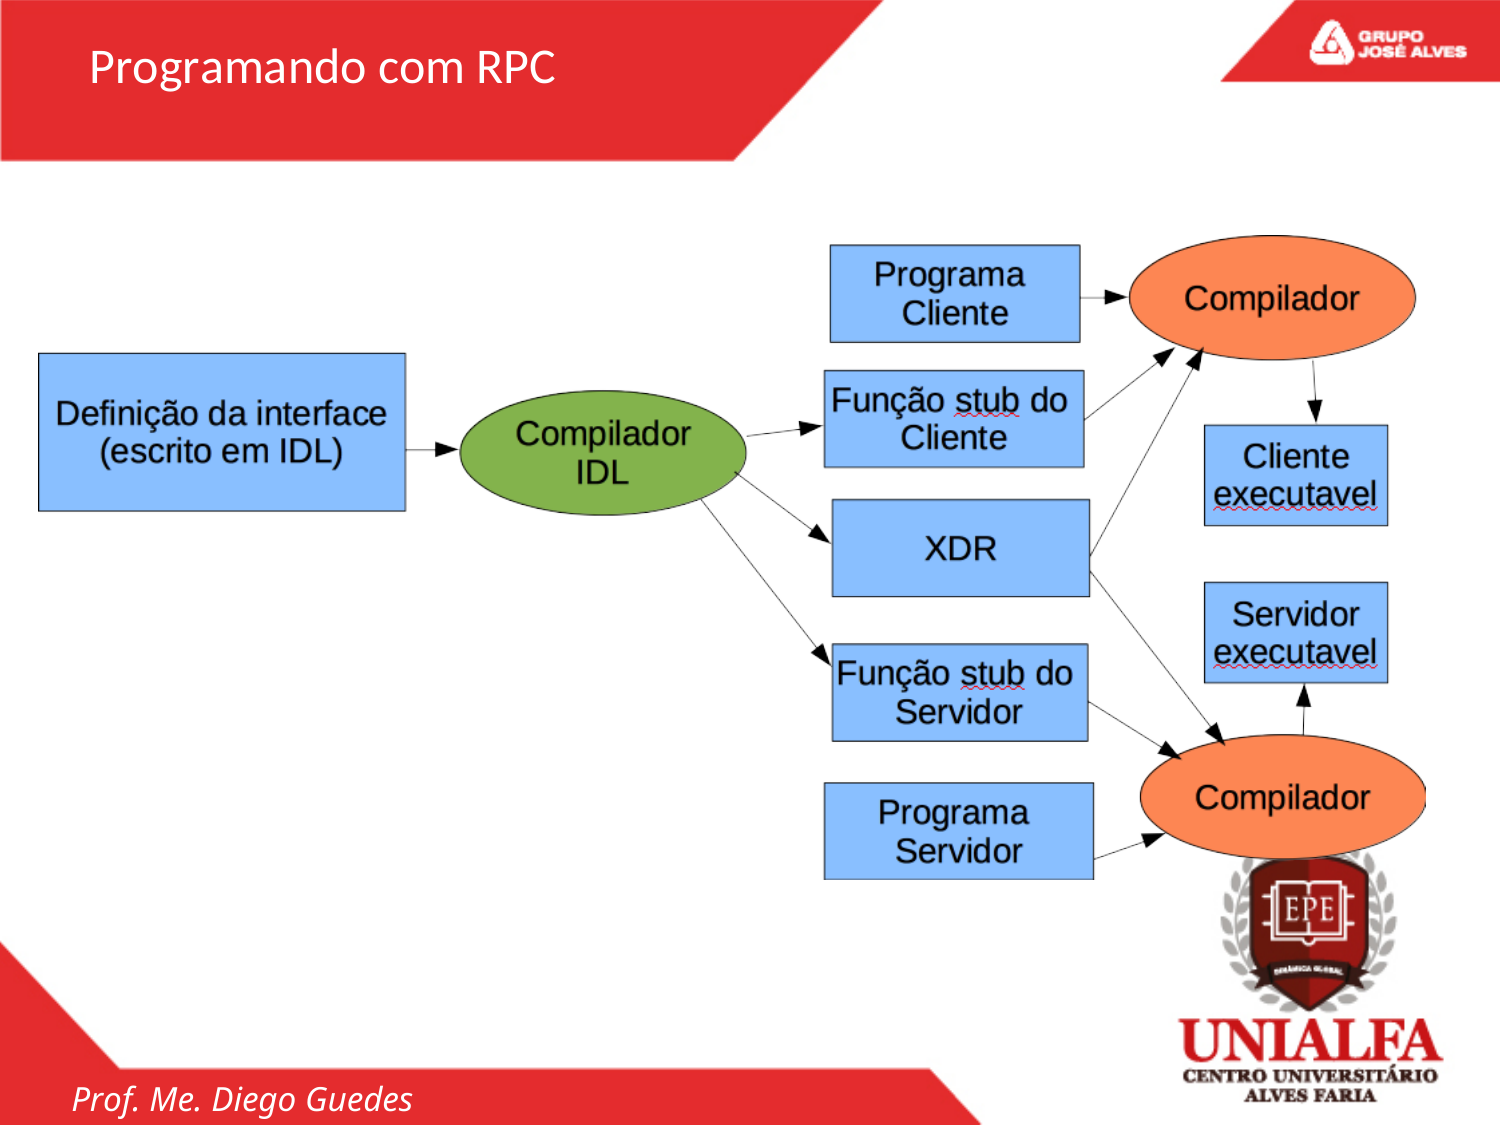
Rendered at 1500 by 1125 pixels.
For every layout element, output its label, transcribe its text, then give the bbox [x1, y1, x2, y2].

picture [0, 0, 1500, 1125]
text_box Programando com RPC [74, 25, 730, 101]
text_box Prof. Me. Diego Guedes [56, 1070, 711, 1125]
